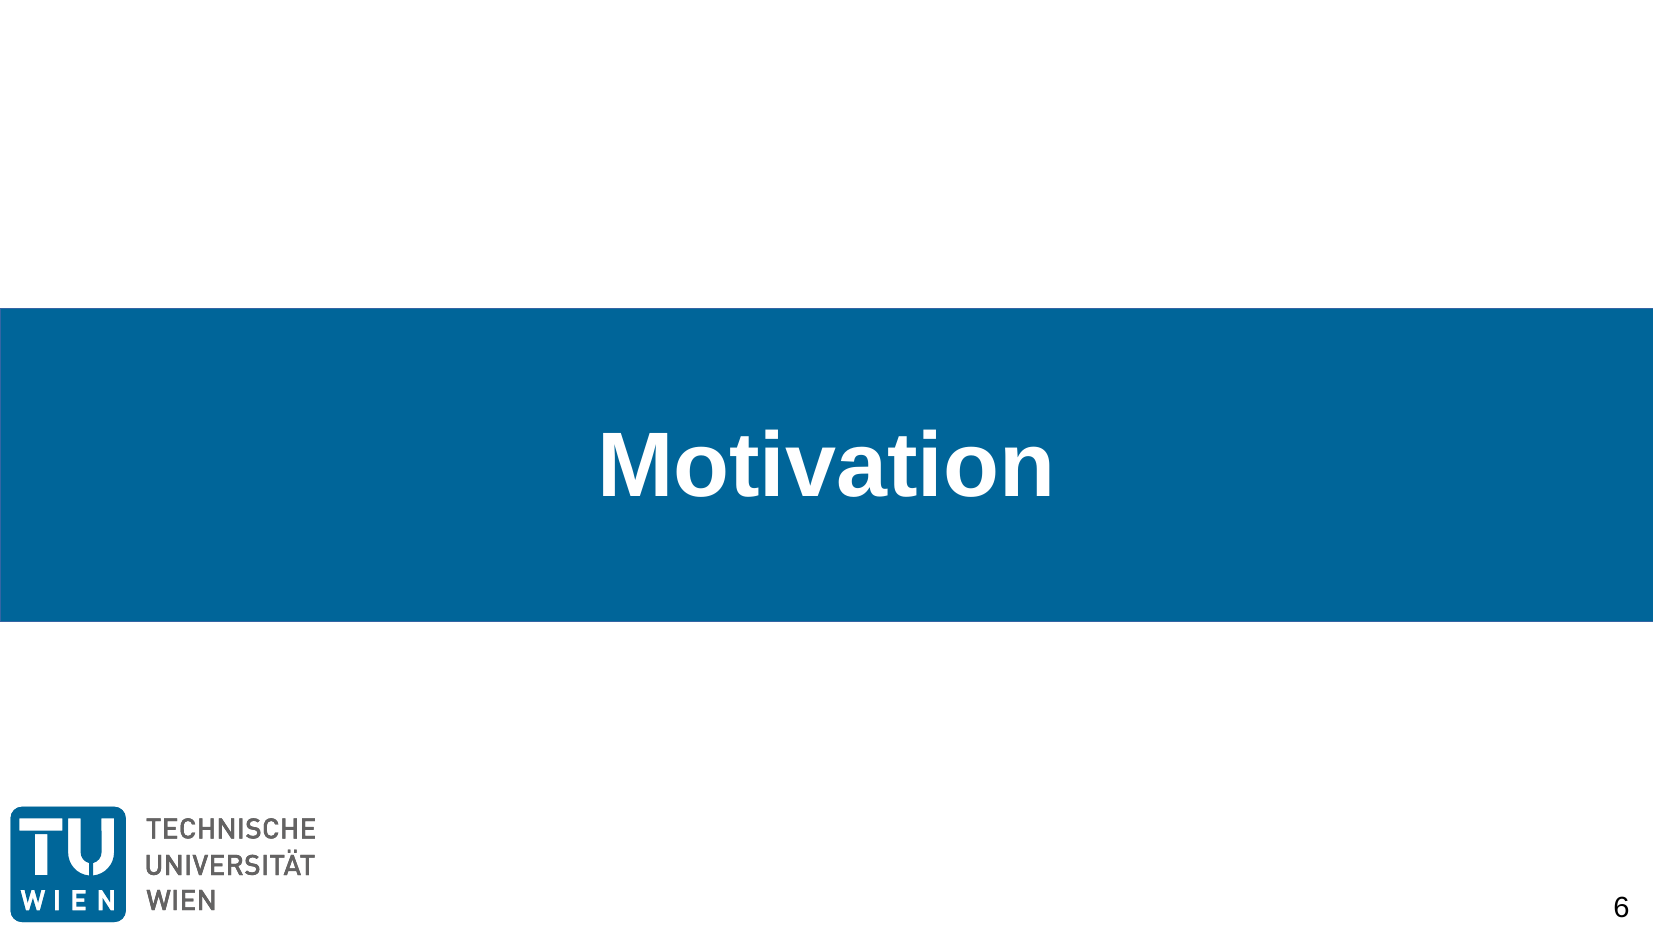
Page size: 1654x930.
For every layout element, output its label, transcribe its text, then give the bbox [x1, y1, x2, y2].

title Motivation [0, 308, 1653, 622]
